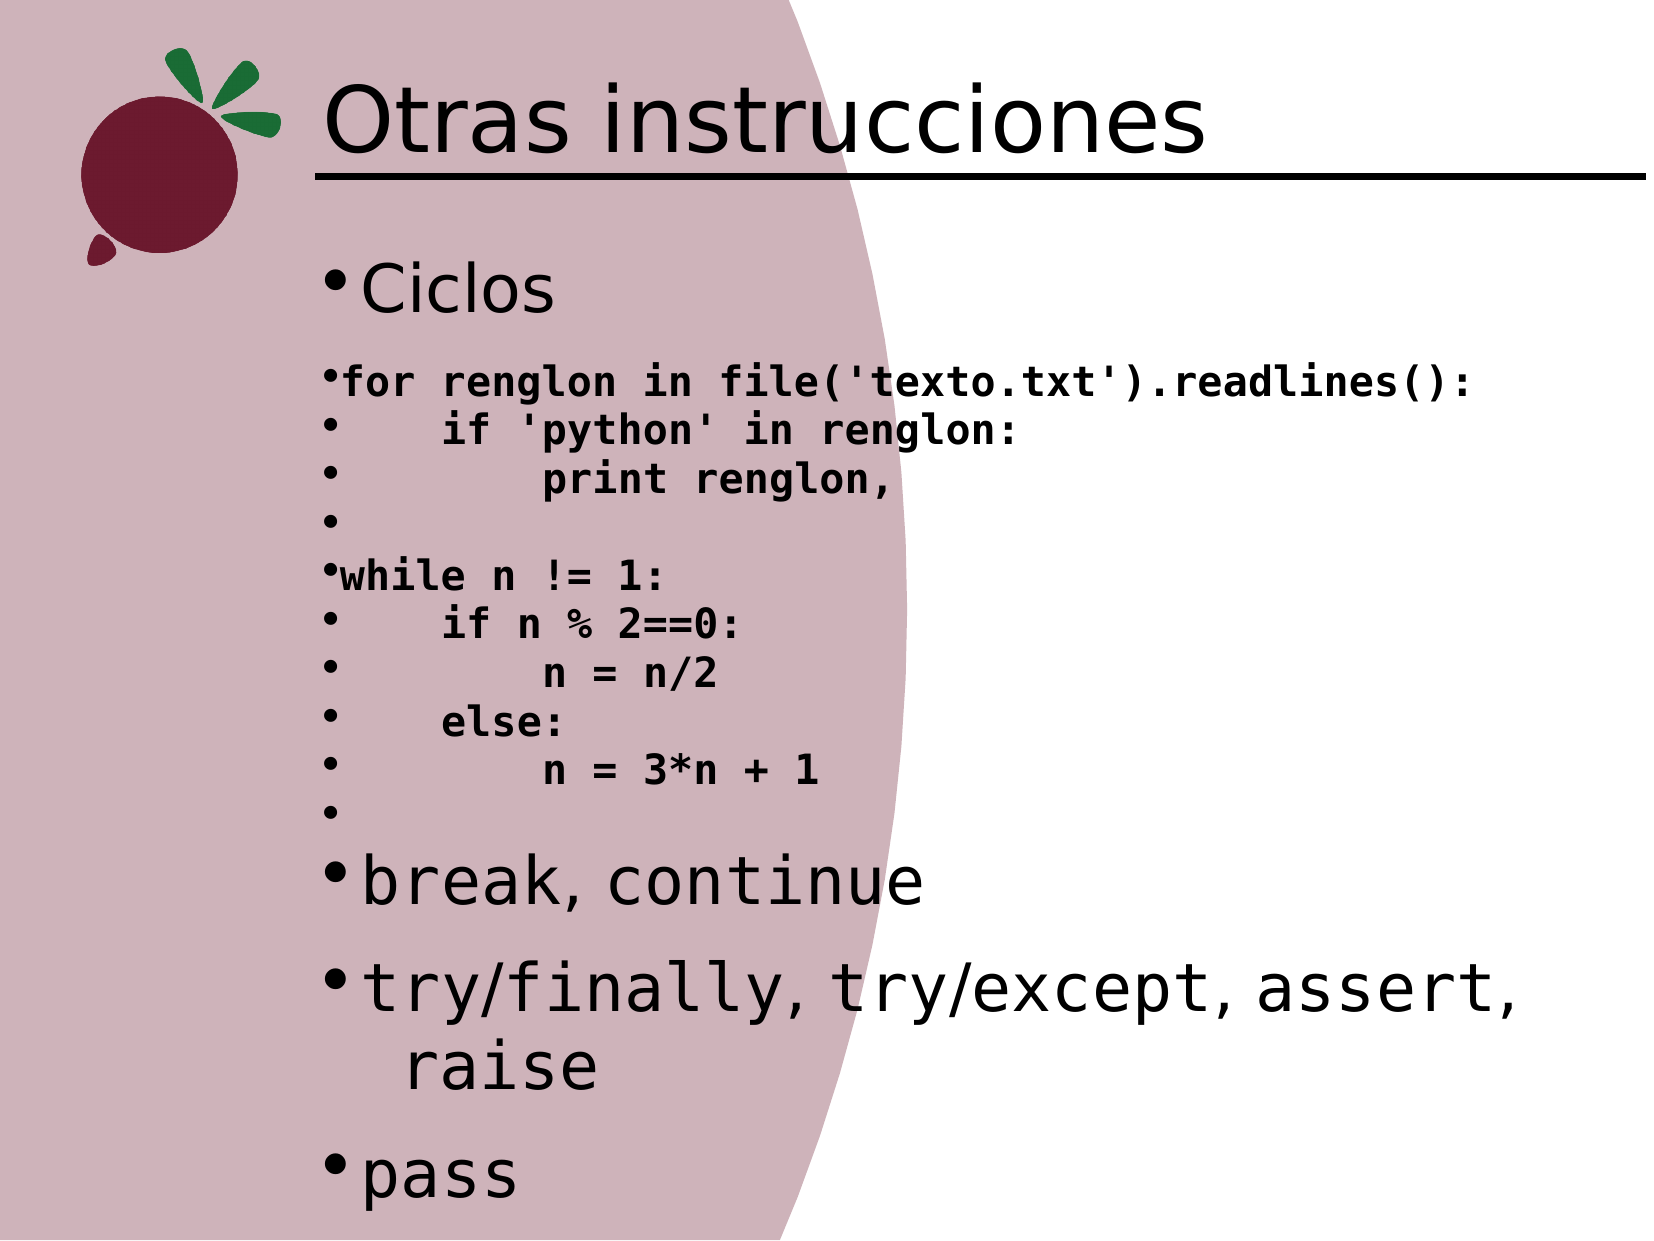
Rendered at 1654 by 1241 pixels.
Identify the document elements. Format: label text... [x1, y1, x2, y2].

picture [81, 48, 281, 266]
list Ciclos for renglon in file('texto.txt').readlines(): if 'python' in renglon: print renglon, while n != 1: if n % 2==0: n = n/2 else: n = 3*n + 1 break, continue try/finally, try/except, assert, raise pass [322, 250, 1565, 1213]
title Otras instrucciones [322, 65, 1565, 177]
